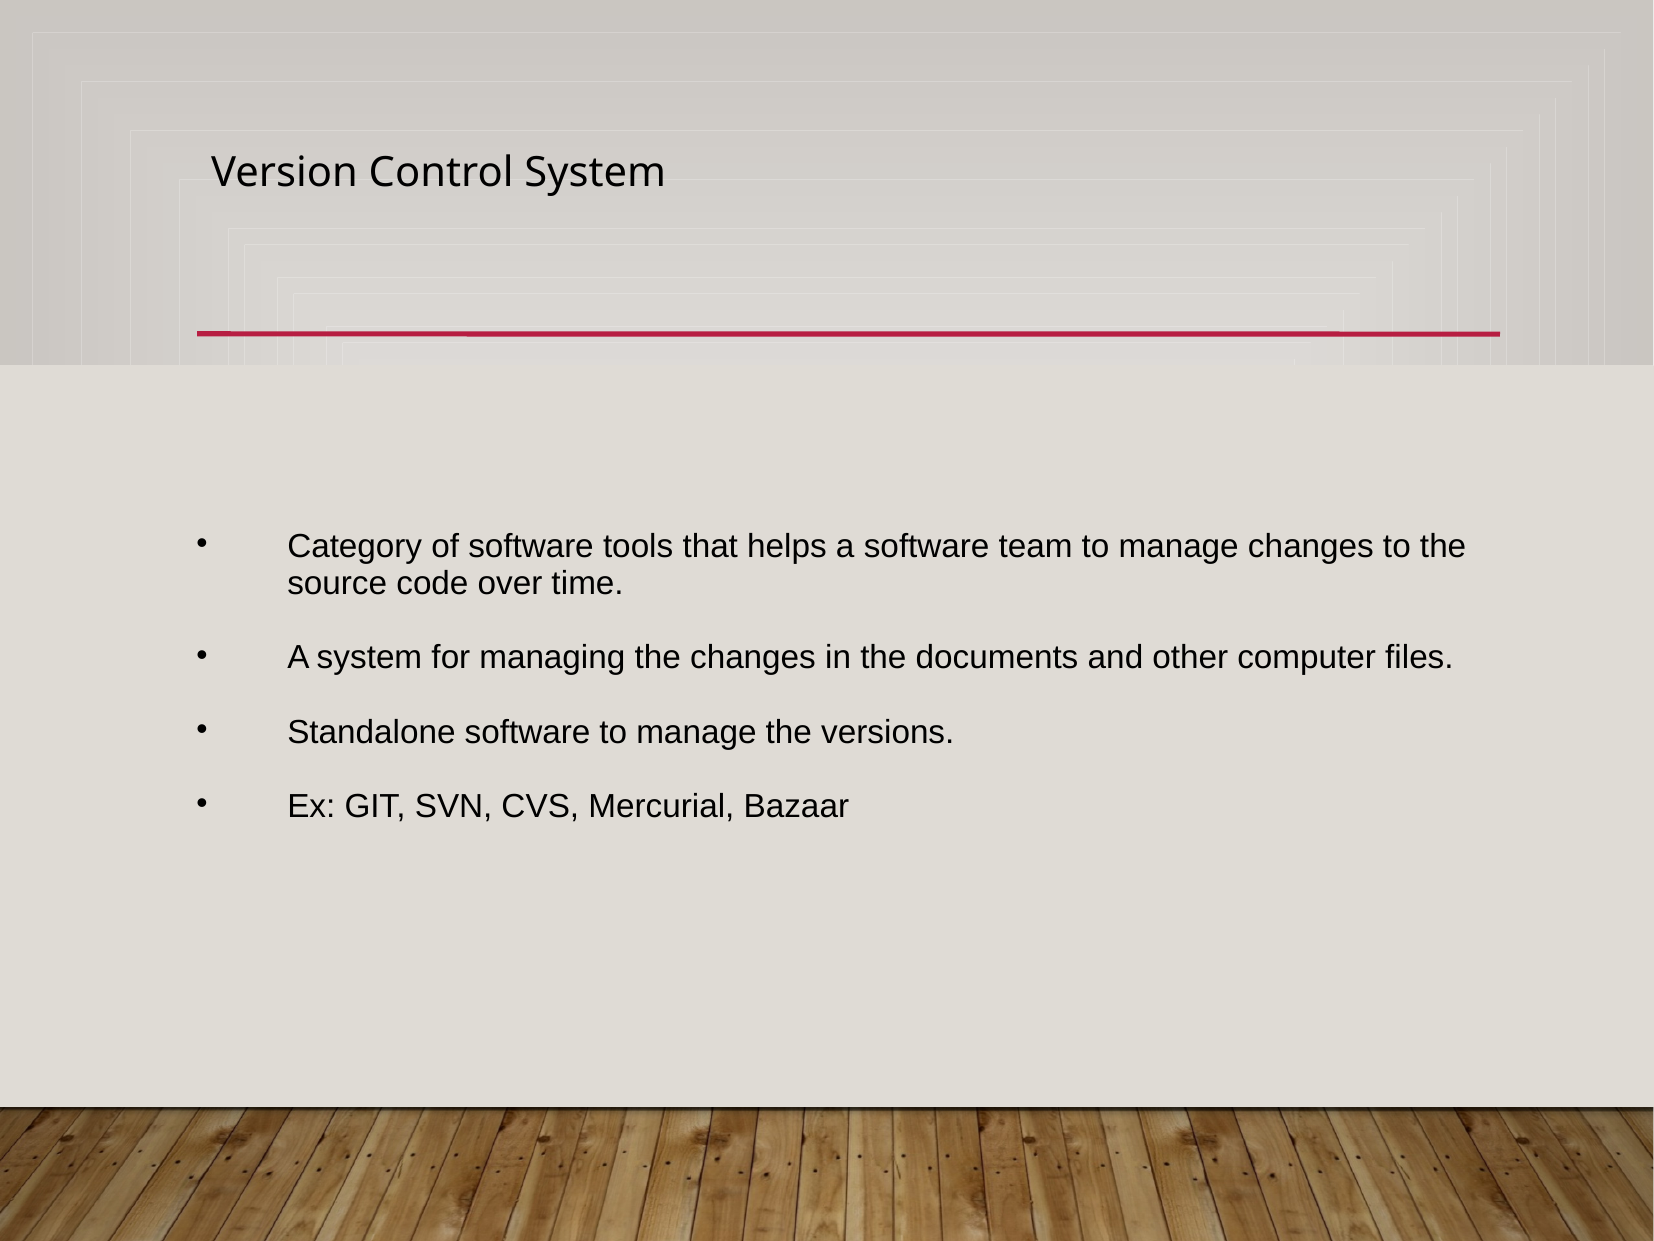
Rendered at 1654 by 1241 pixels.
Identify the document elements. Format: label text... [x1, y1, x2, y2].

subtitle Category of software tools that helps a software team to manage changes to the source code over time. A system for managing the changes in the documents and other computer files. Standalone software to manage the versions. Ex: GIT, SVN, CVS, Mercurial, Bazaar [196, 364, 1499, 988]
picture [0, 1107, 1654, 1241]
title Version Control System [196, 145, 1499, 335]
